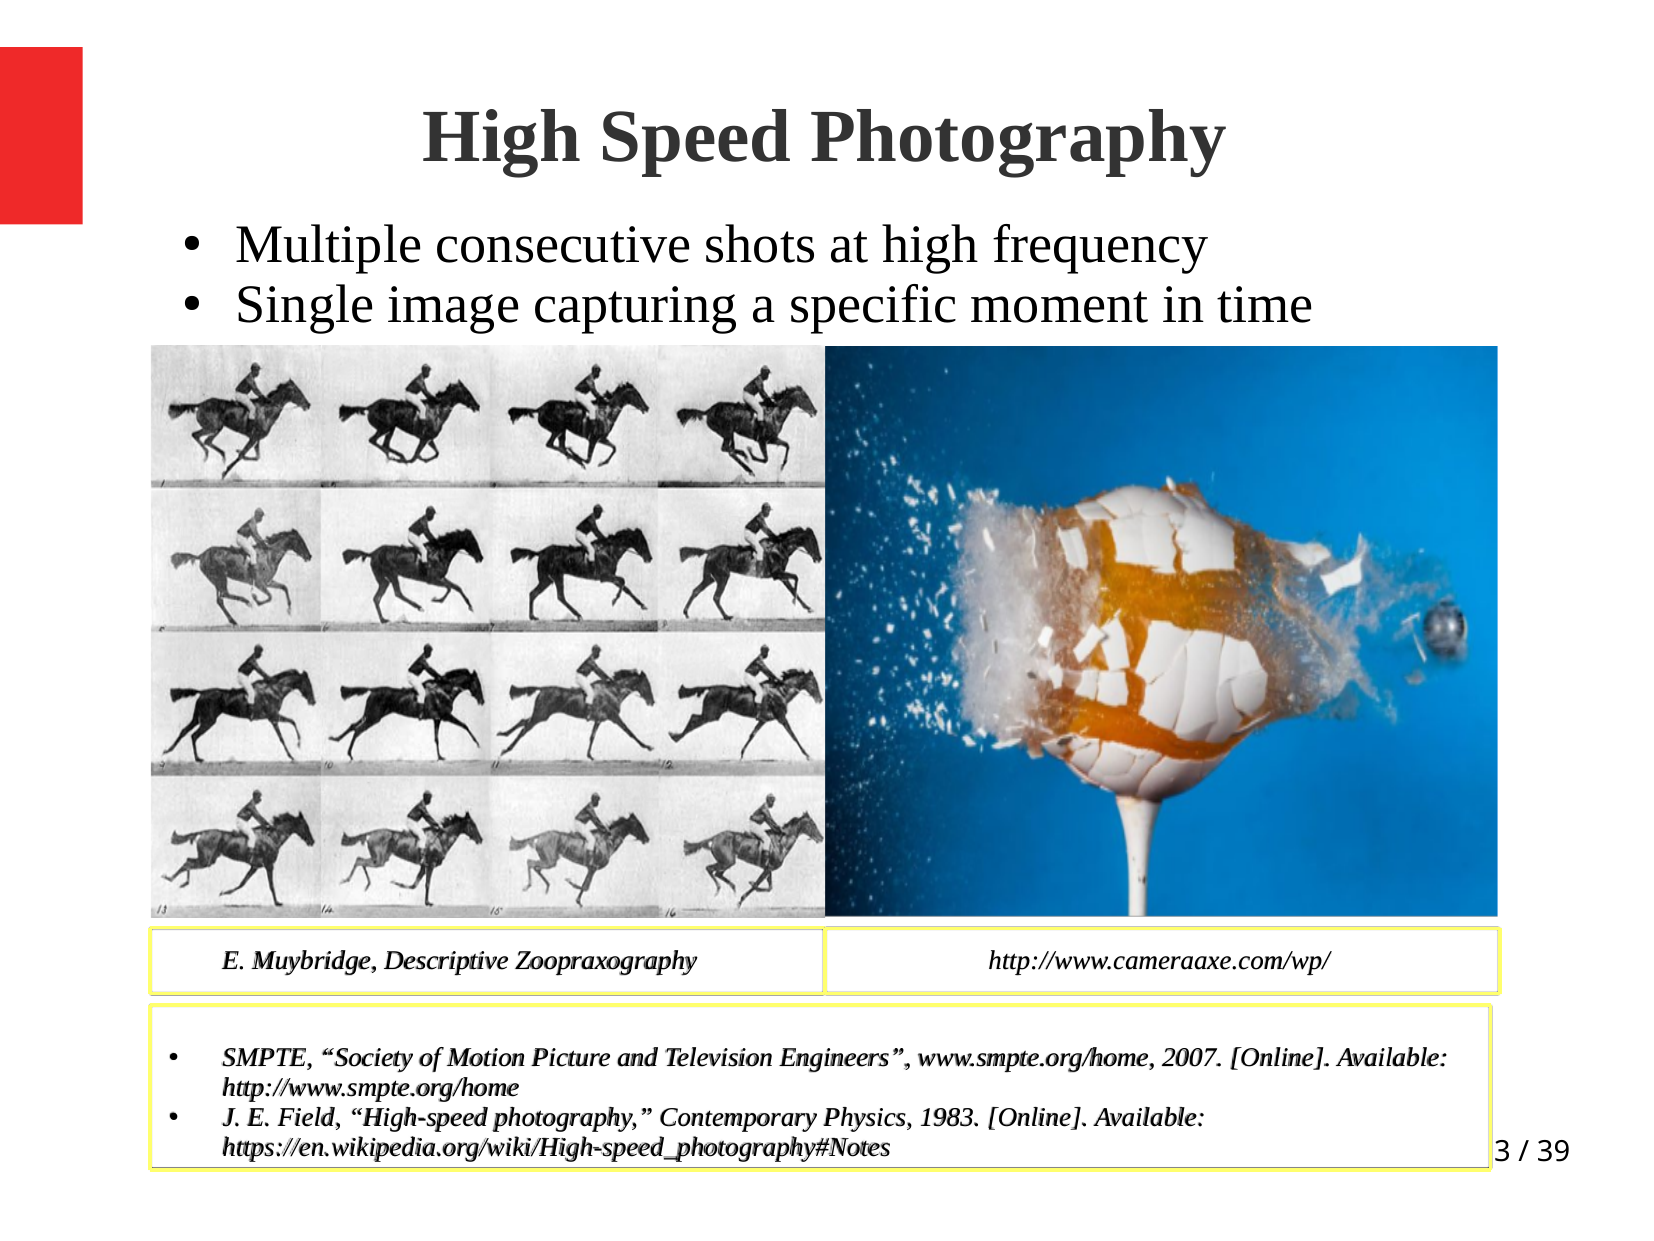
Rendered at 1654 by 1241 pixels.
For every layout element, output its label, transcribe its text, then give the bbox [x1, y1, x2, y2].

title High Speed Photography [150, 46, 1501, 207]
list E. Muybridge, Descriptive Zoopraxography [150, 927, 823, 994]
list SMPTE, “Society of Motion Picture and Television Engineers”, www.smpte.org/home, 2007. [Online]. Available: http://www.smpte.org/home J. E. Field, “High-speed photography,” Contemporary Physics, 1983. [Online]. Available: https://en.wikipedia.org/wiki/High-speed_photography#Notes [150, 1005, 1491, 1171]
list http://www.cameraaxe.com/wp/ [825, 928, 1501, 994]
text_box Multiple consecutive shots at high frequency Single image capturing a specific moment in time [150, 207, 1501, 343]
picture [150, 345, 1501, 919]
